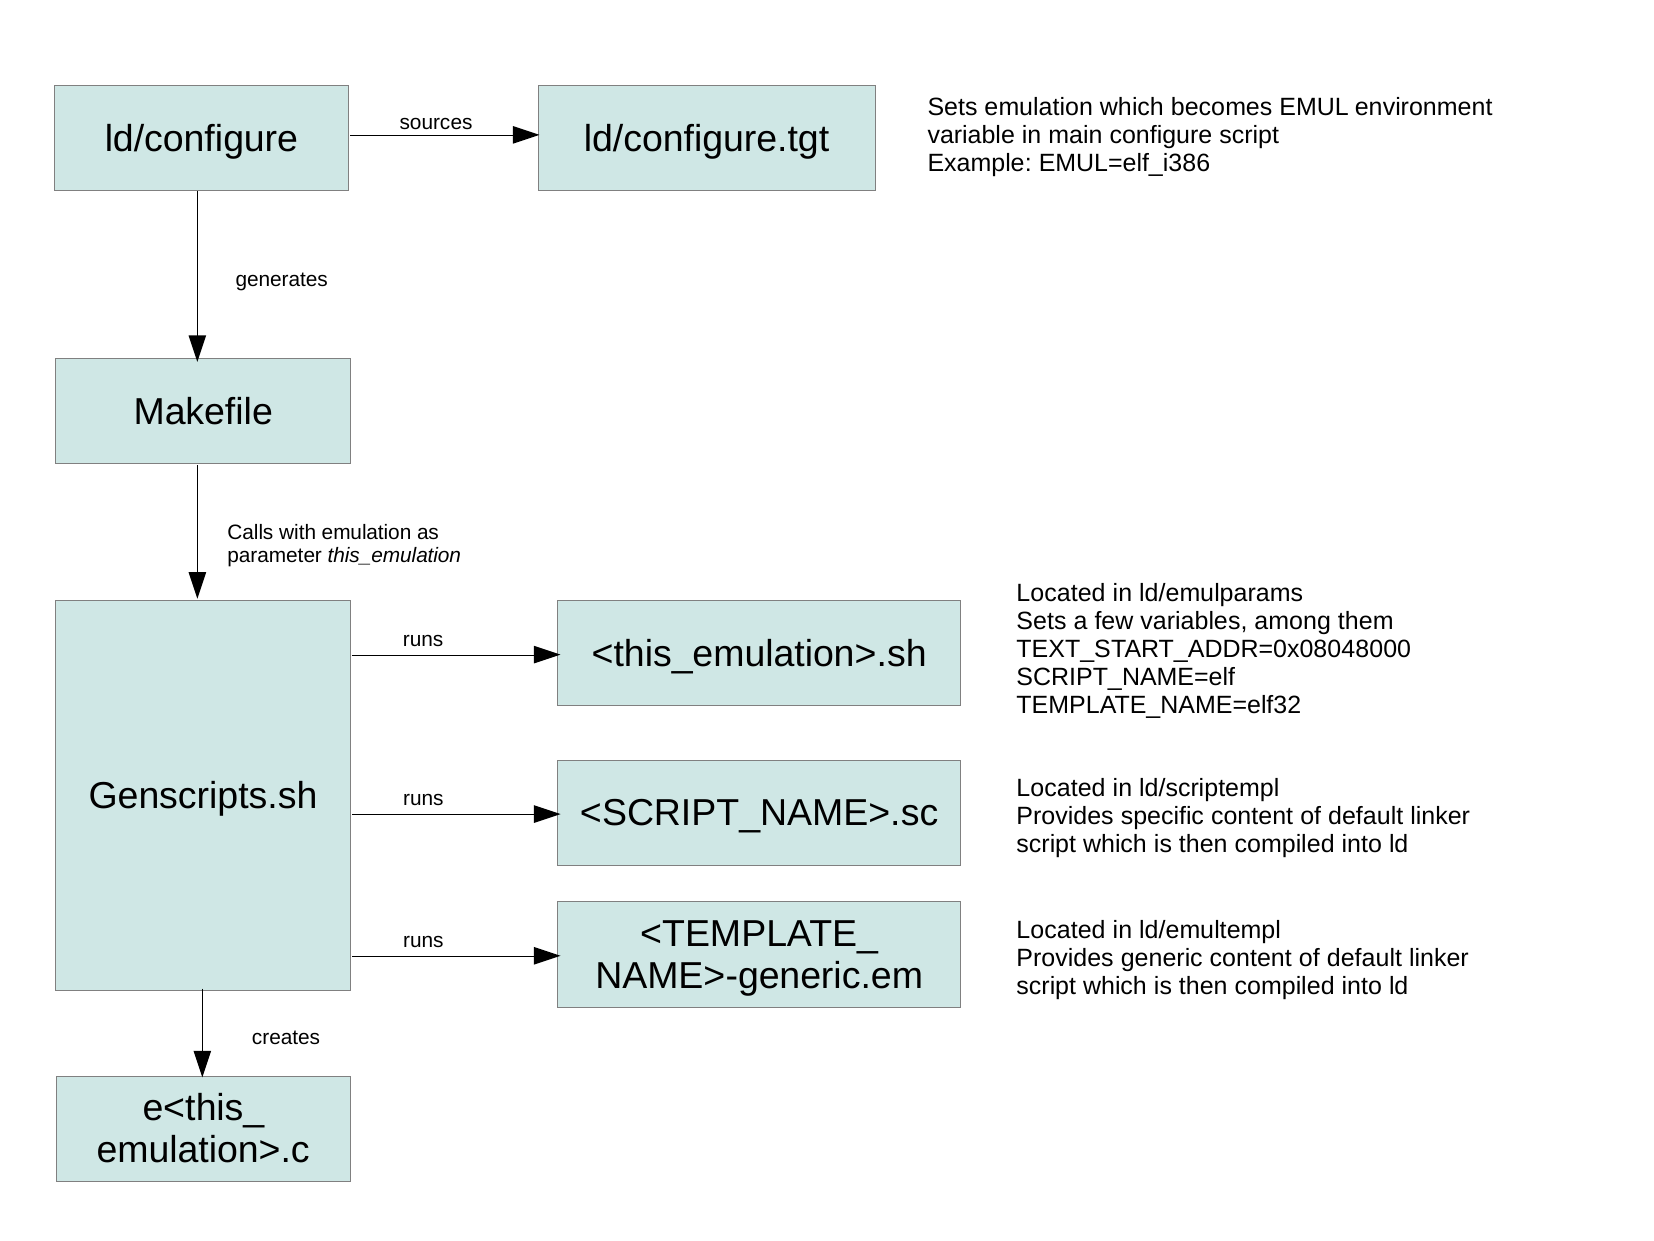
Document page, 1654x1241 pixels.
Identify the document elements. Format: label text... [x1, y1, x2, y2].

text_box Located in ld/emulparams Sets a few variables, among them TEXT_START_ADDR=0x08048000 SCRIPT_NAME=elf TEMPLATE_NAME=elf32 [1001, 571, 1654, 727]
text_box e<this_ emulation>.c [56, 1076, 351, 1182]
text_box generates [220, 259, 346, 299]
text_box <SCRIPT_NAME>.sc [557, 760, 961, 866]
text_box Makefile [55, 358, 351, 464]
text_box ld/configure.tgt [538, 85, 876, 191]
text_box sources [384, 103, 510, 142]
text_box runs [388, 620, 514, 659]
text_box Calls with emulation as parameter this_emulation [212, 513, 524, 575]
text_box runs [388, 921, 514, 960]
text_box creates [237, 1018, 363, 1057]
text_box Genscripts.sh [55, 600, 351, 991]
text_box <TEMPLATE_ NAME>-generic.em [557, 901, 961, 1008]
text_box runs [388, 779, 514, 818]
text_box Sets emulation which becomes EMUL environment variable in main configure script Example: EMUL=elf_i386 [912, 85, 1576, 185]
text_box Located in ld/scriptempl Provides specific content of default linker script which is then compiled into ld [1001, 766, 1489, 866]
text_box Located in ld/emultempl Provides generic content of default linker script which is then compiled into ld [1001, 908, 1489, 1008]
text_box <this_emulation>.sh [557, 600, 961, 706]
text_box ld/configure [54, 85, 349, 191]
